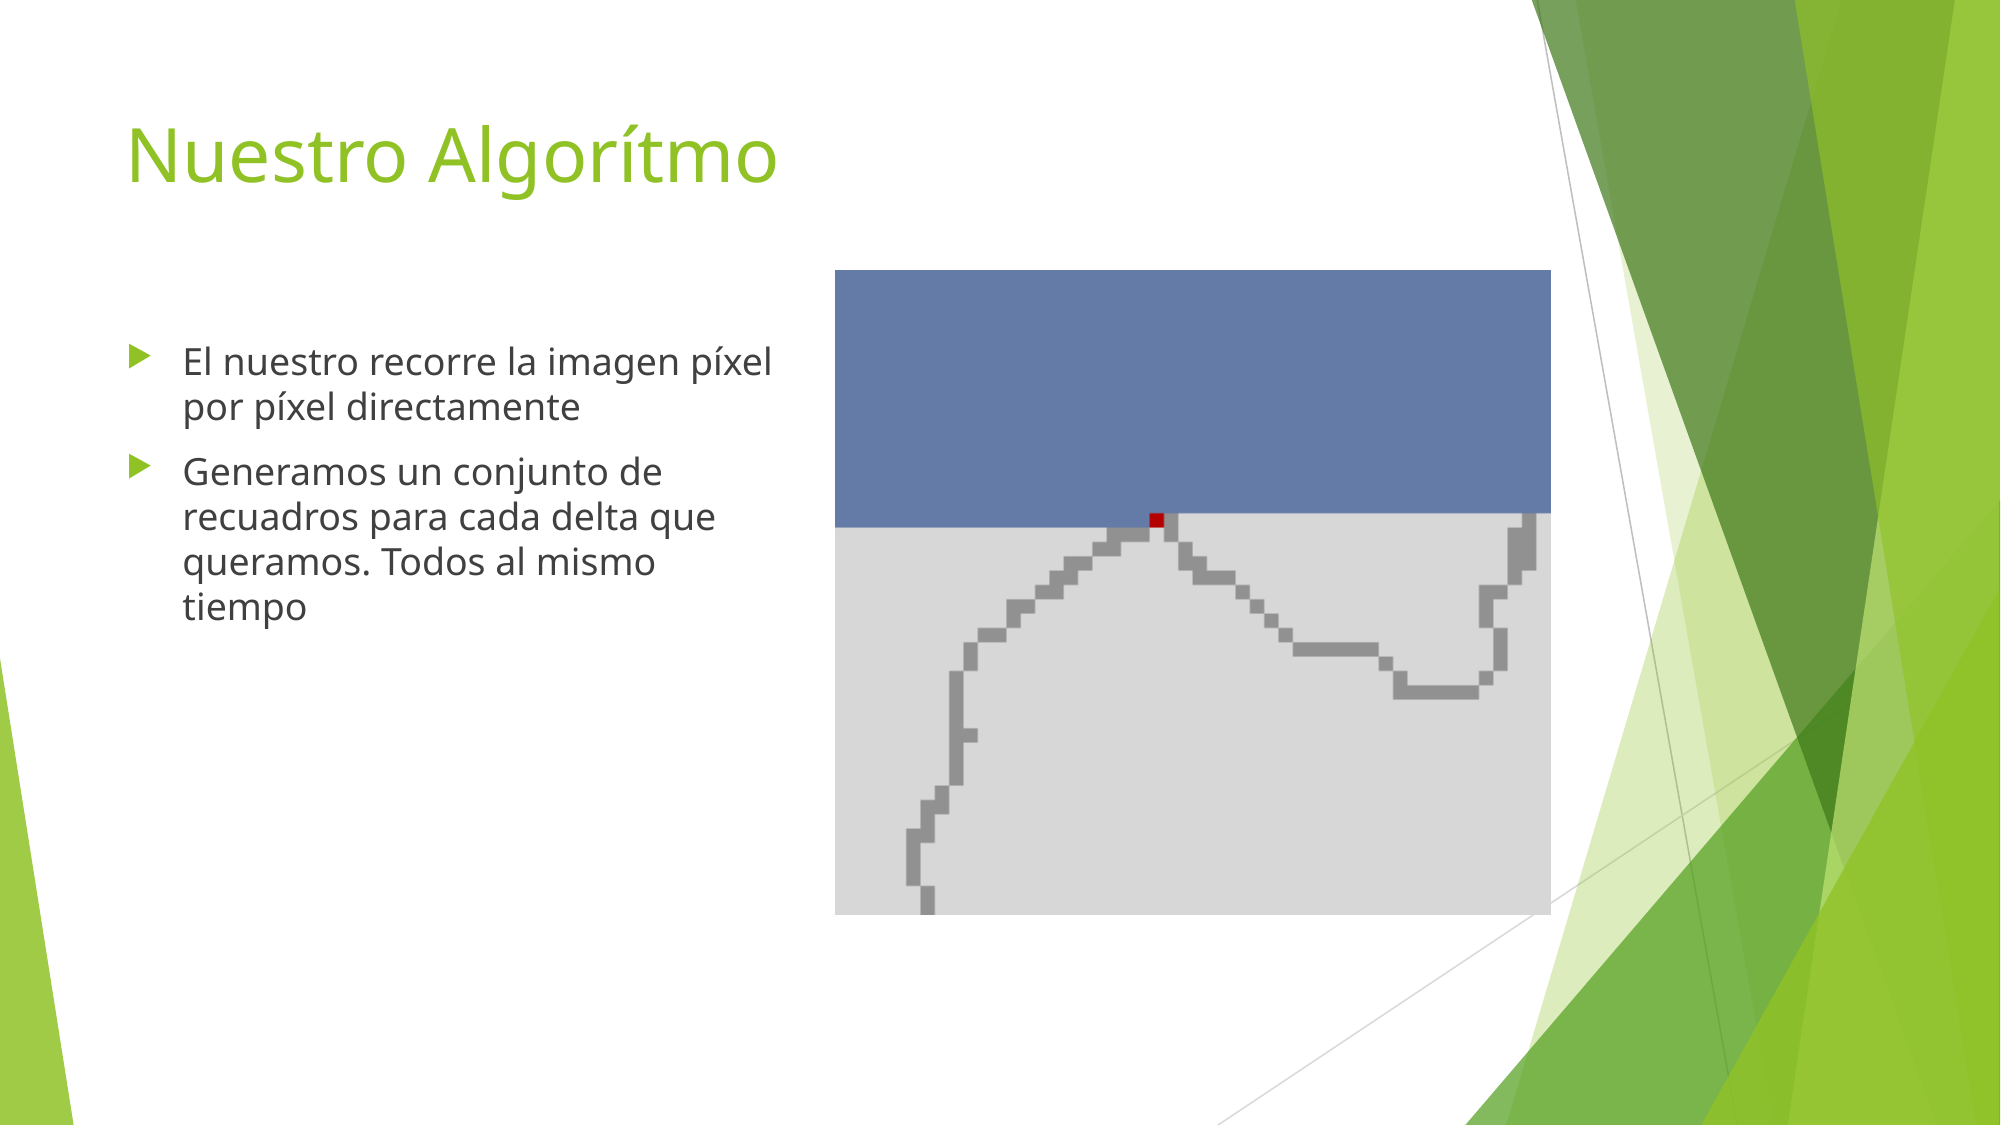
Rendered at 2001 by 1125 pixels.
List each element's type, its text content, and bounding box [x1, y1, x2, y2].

picture [835, 270, 1551, 915]
list El nuestro recorre la imagen píxel por píxel directamente Generamos un conjunto de recuadros para cada delta que queramos. Todos al mismo tiempo [111, 329, 796, 936]
title Nuestro Algorítmo [111, 99, 1522, 317]
